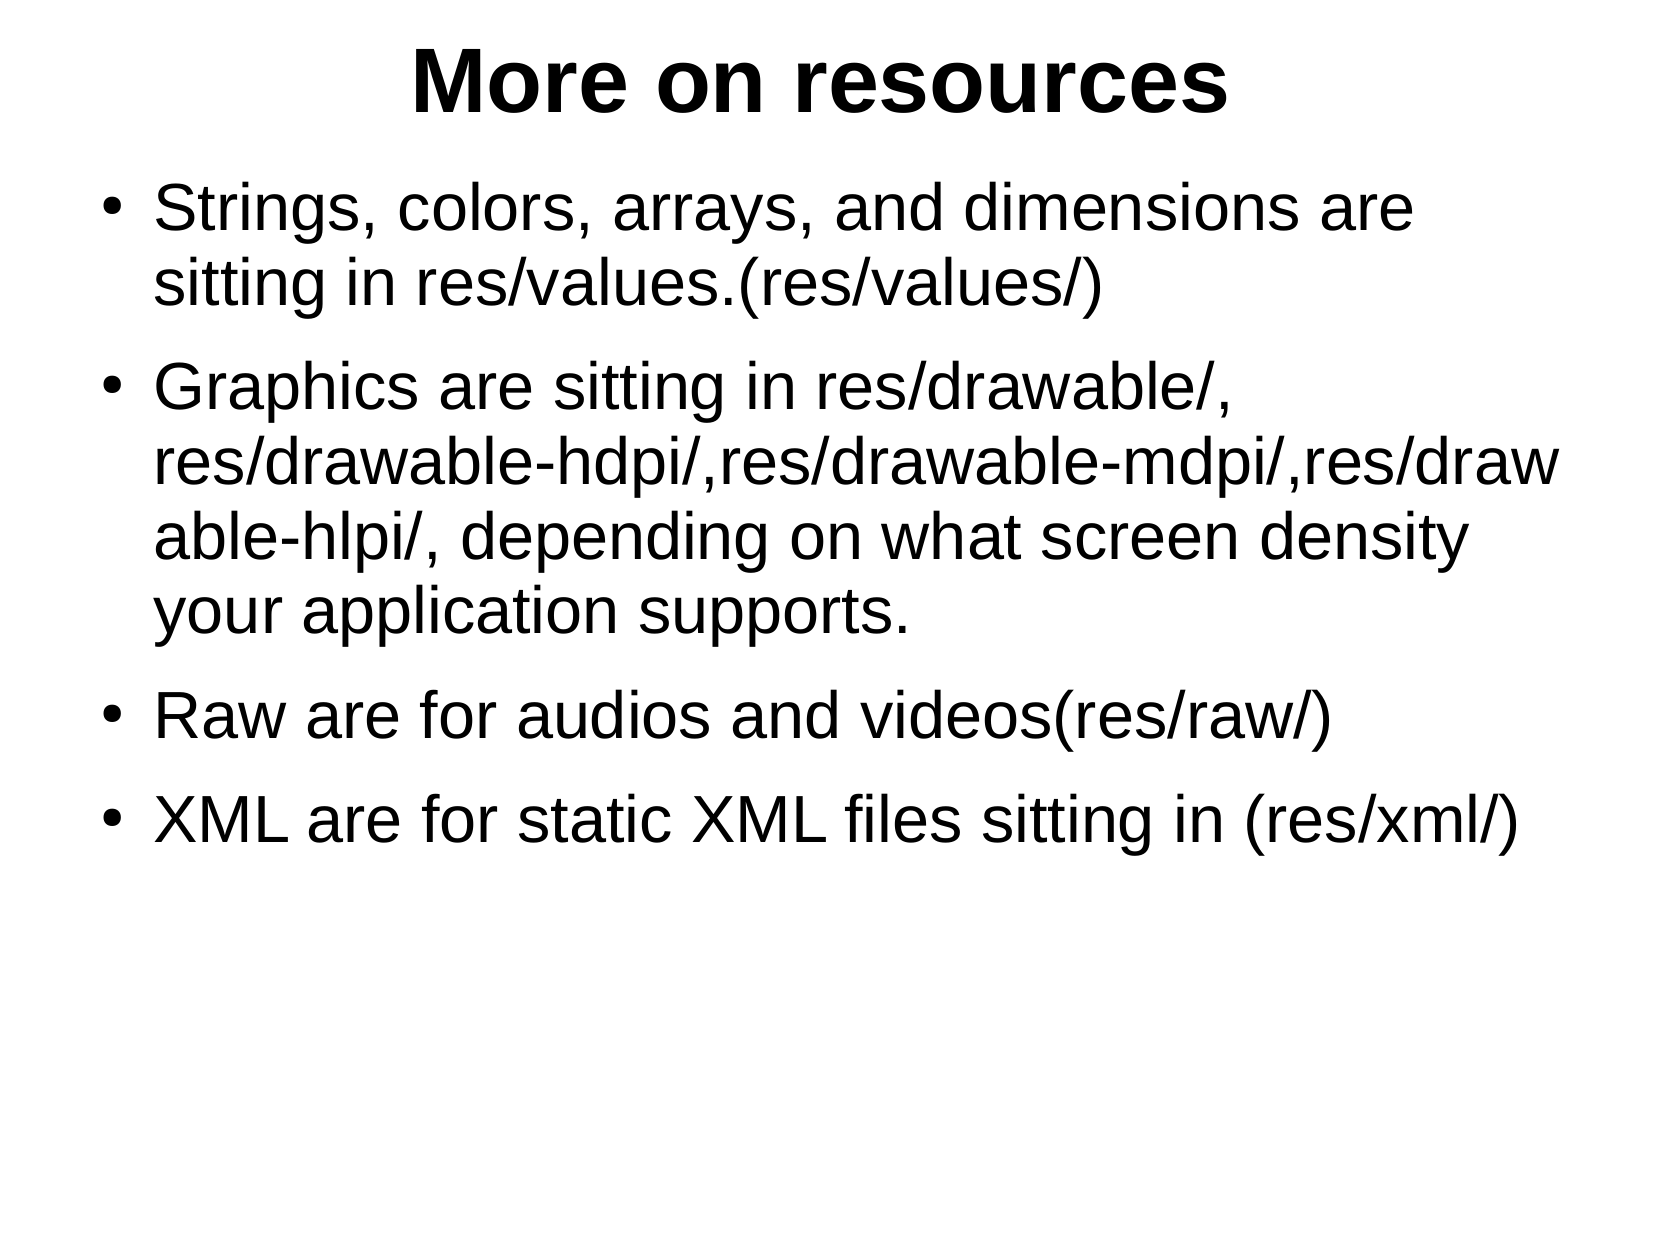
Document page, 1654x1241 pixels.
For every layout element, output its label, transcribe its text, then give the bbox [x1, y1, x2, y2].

list Strings, colors, arrays, and dimensions are sitting in res/values.(res/values/) Graphics are sitting in res/drawable/, res/drawable-hdpi/,res/drawable-mdpi/,res/drawable-hlpi/, depending on what screen density your application supports. Raw are for audios and videos(res/raw/) XML are for static XML files sitting in (res/xml/) [82, 170, 1571, 1241]
title More on resources [76, 0, 1565, 178]
